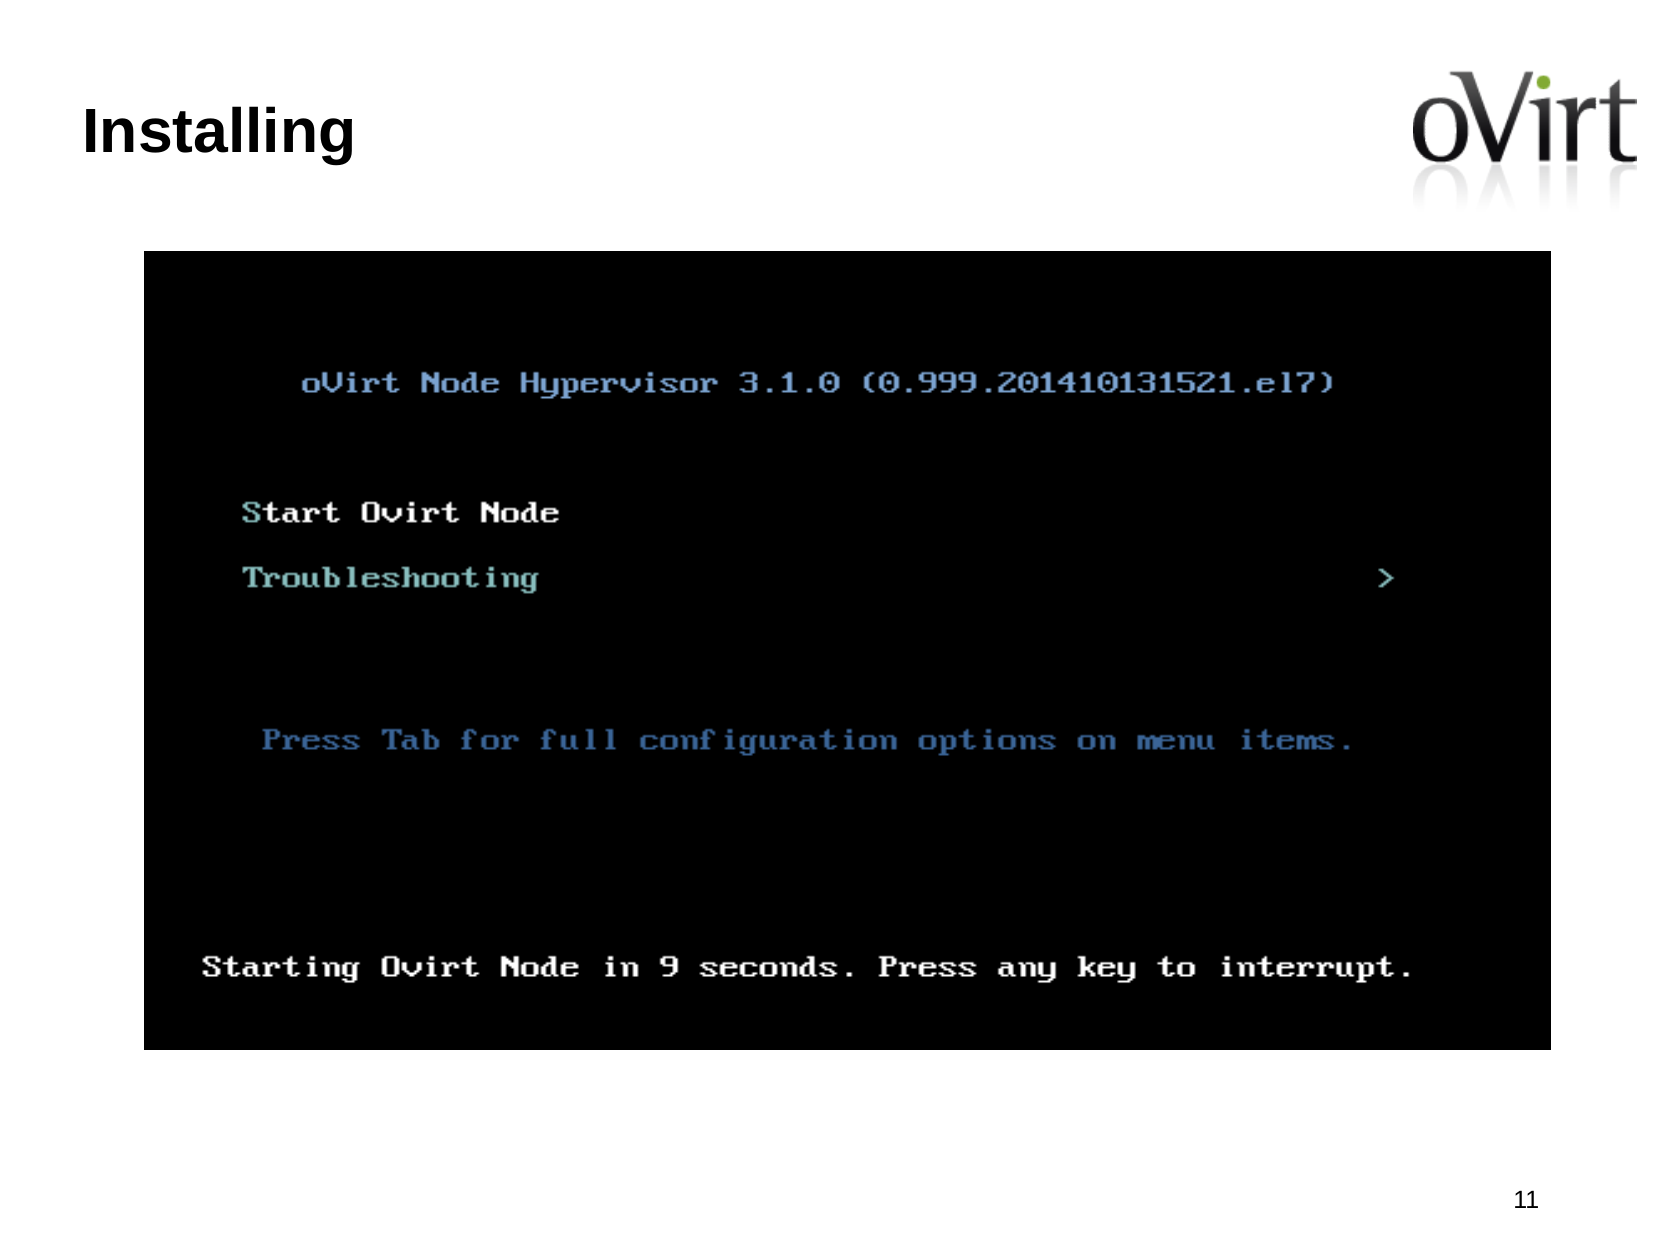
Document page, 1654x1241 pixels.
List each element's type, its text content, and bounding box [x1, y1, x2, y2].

picture [144, 251, 1551, 1051]
picture [1413, 63, 1637, 212]
title Installing [82, 37, 1303, 226]
